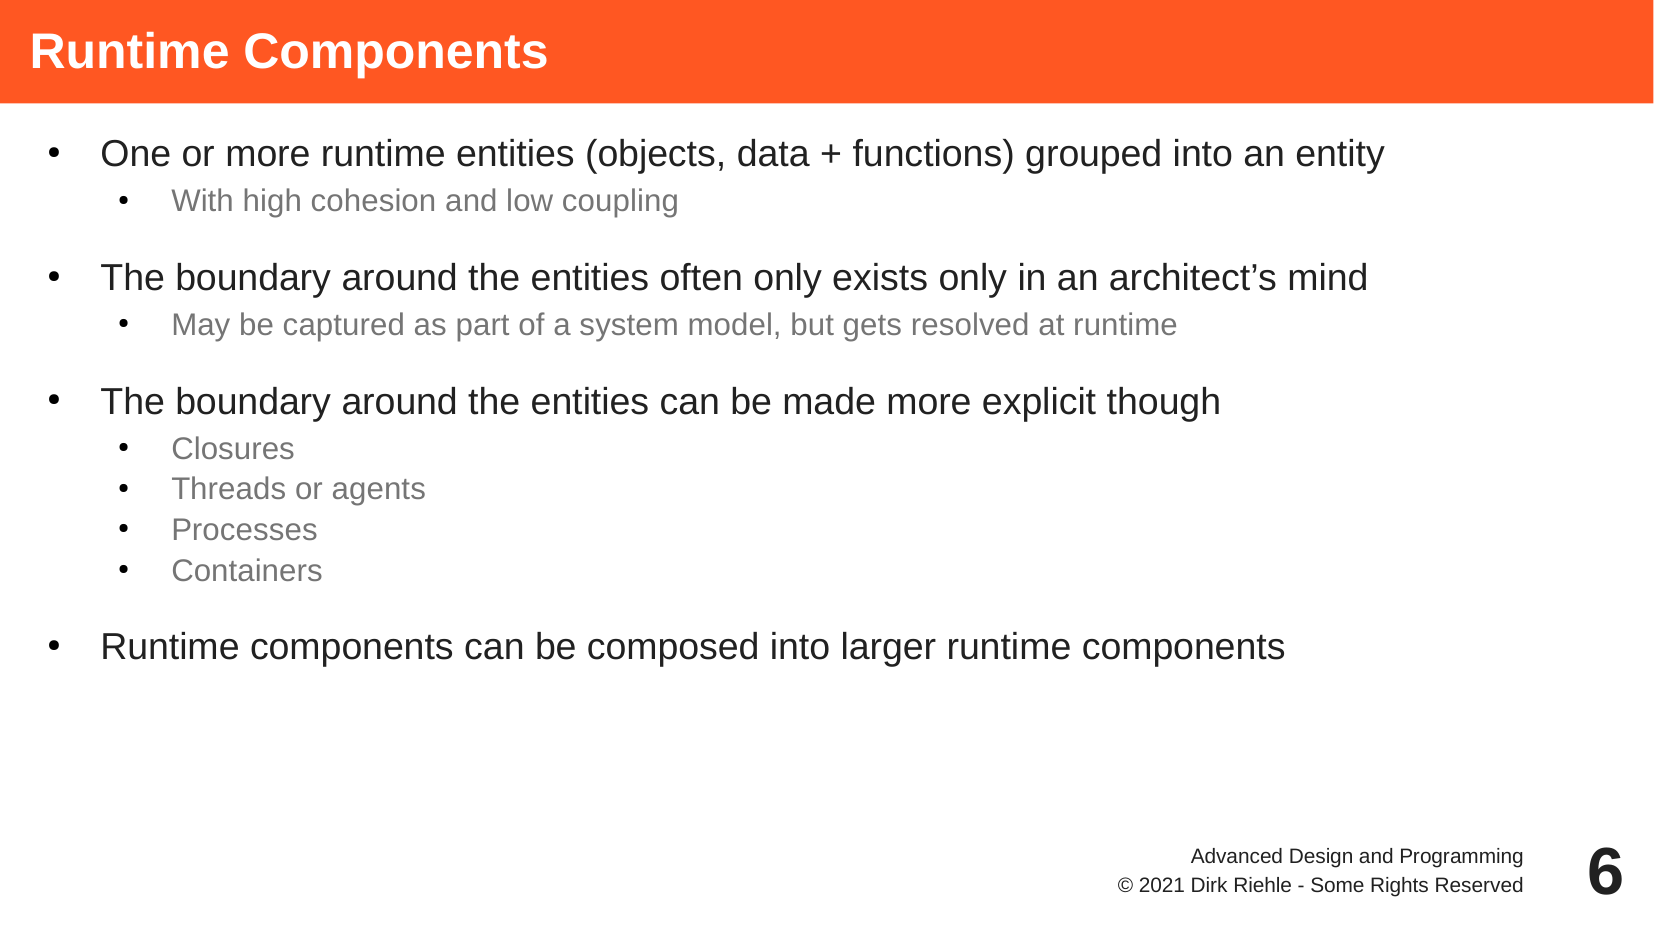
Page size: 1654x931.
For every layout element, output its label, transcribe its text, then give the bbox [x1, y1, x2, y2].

list One or more runtime entities (objects, data + functions) grouped into an entity With high cohesion and low coupling The boundary around the entities often only exists only in an architect’s mind May be captured as part of a system model, but gets resolved at runtime The boundary around the entities can be made more explicit though Closures Threads or agents Processes Containers Runtime components can be composed into larger runtime components [29, 132, 1625, 813]
title Runtime Components [0, 0, 1654, 104]
